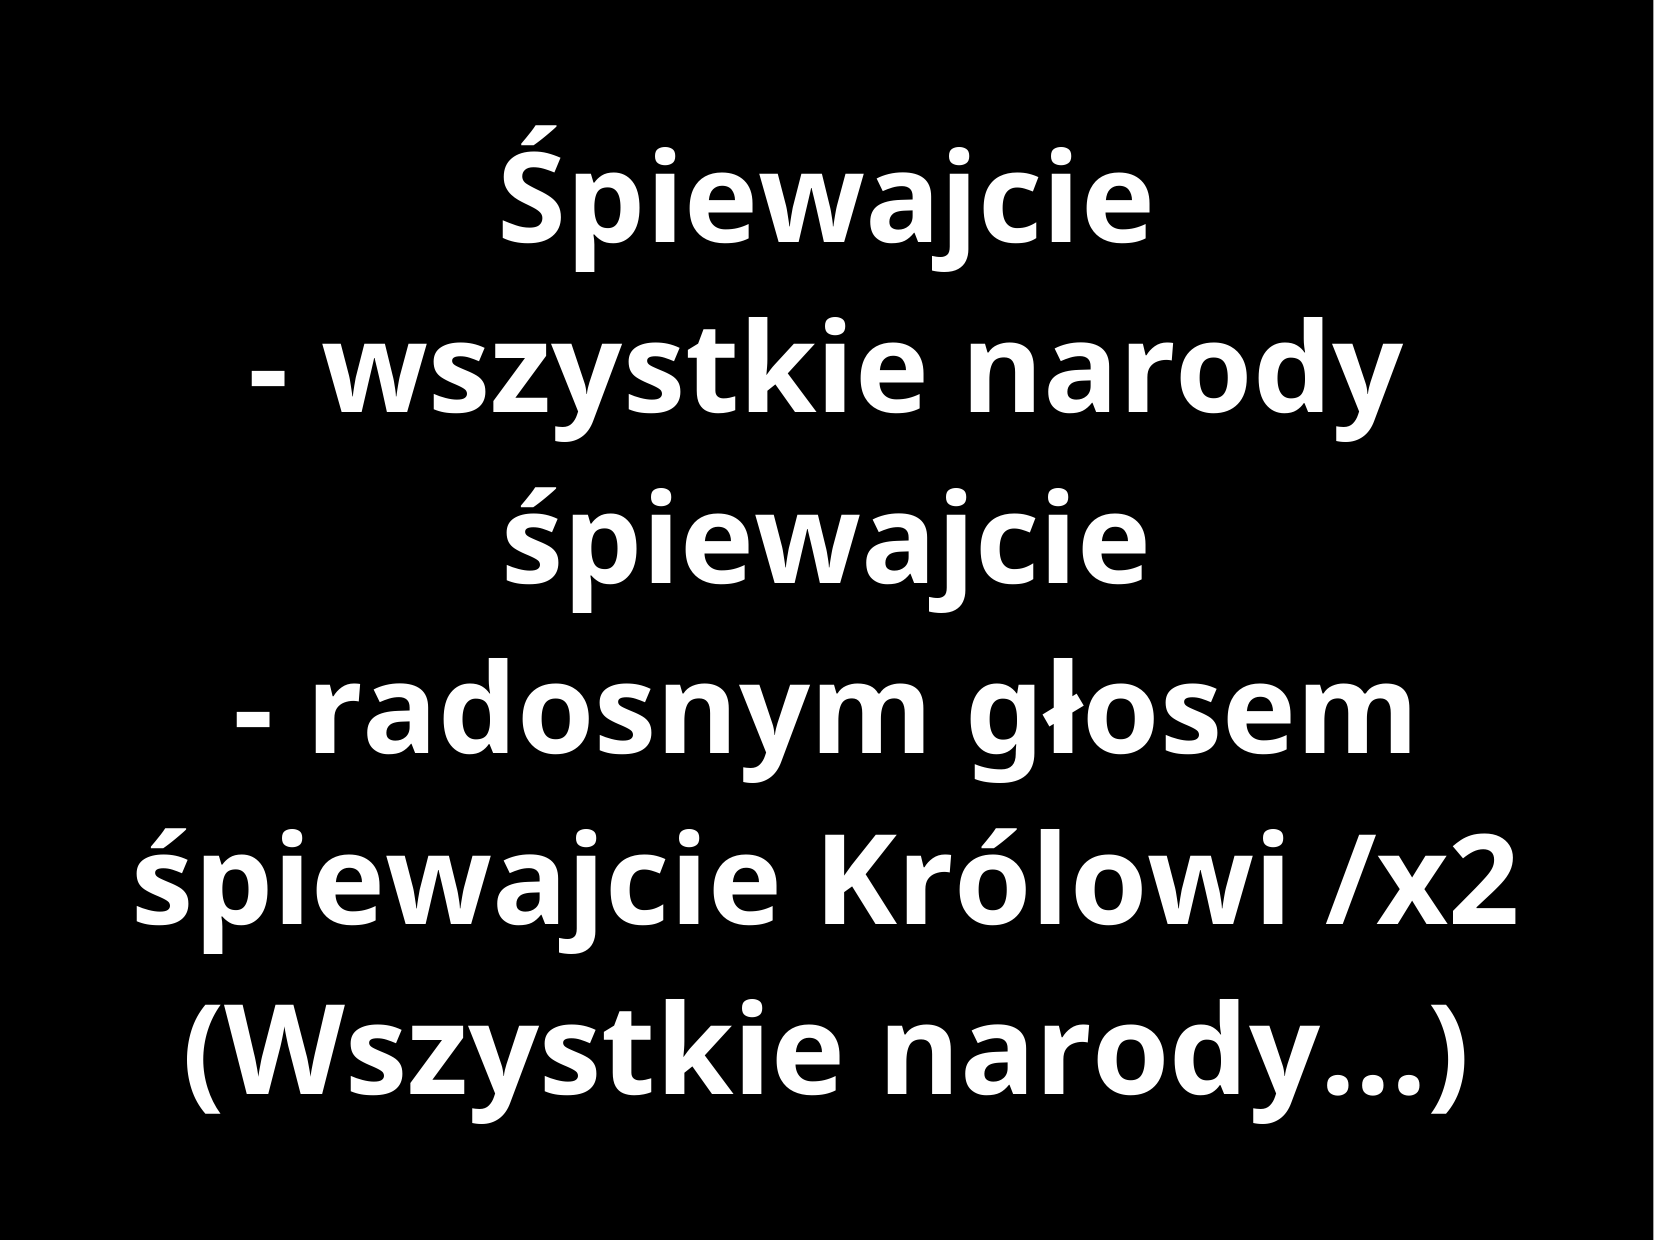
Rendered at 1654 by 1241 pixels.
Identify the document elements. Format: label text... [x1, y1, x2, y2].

title Śpiewajcie - wszystkie narody śpiewajcie - radosnym głosem śpiewajcie Królowi /x2 (Wszystkie narody...) [0, 0, 1654, 1241]
